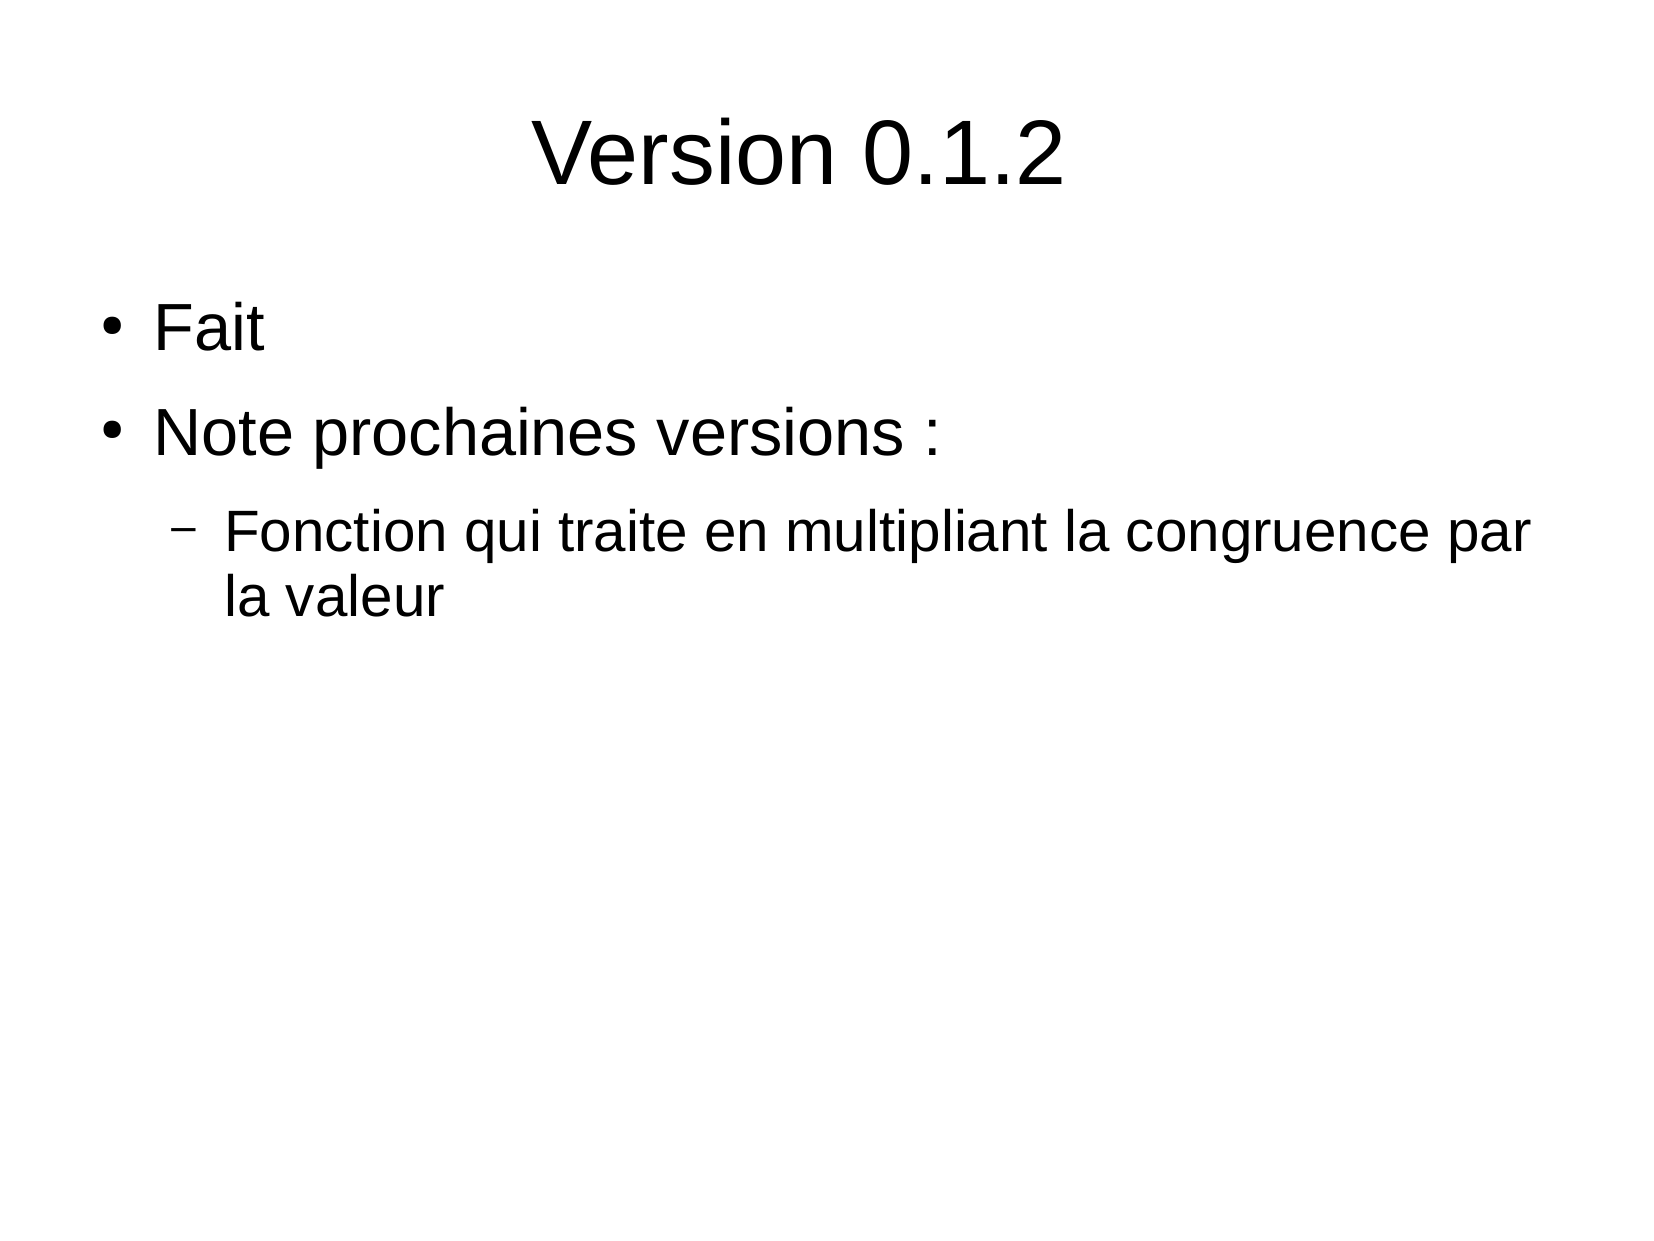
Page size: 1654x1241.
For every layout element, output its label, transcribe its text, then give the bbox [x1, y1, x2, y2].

list Fait Note prochaines versions : Fonction qui traite en multipliant la congruence par la valeur [82, 290, 1571, 1010]
title Version 0.1.2 [82, 49, 1571, 257]
